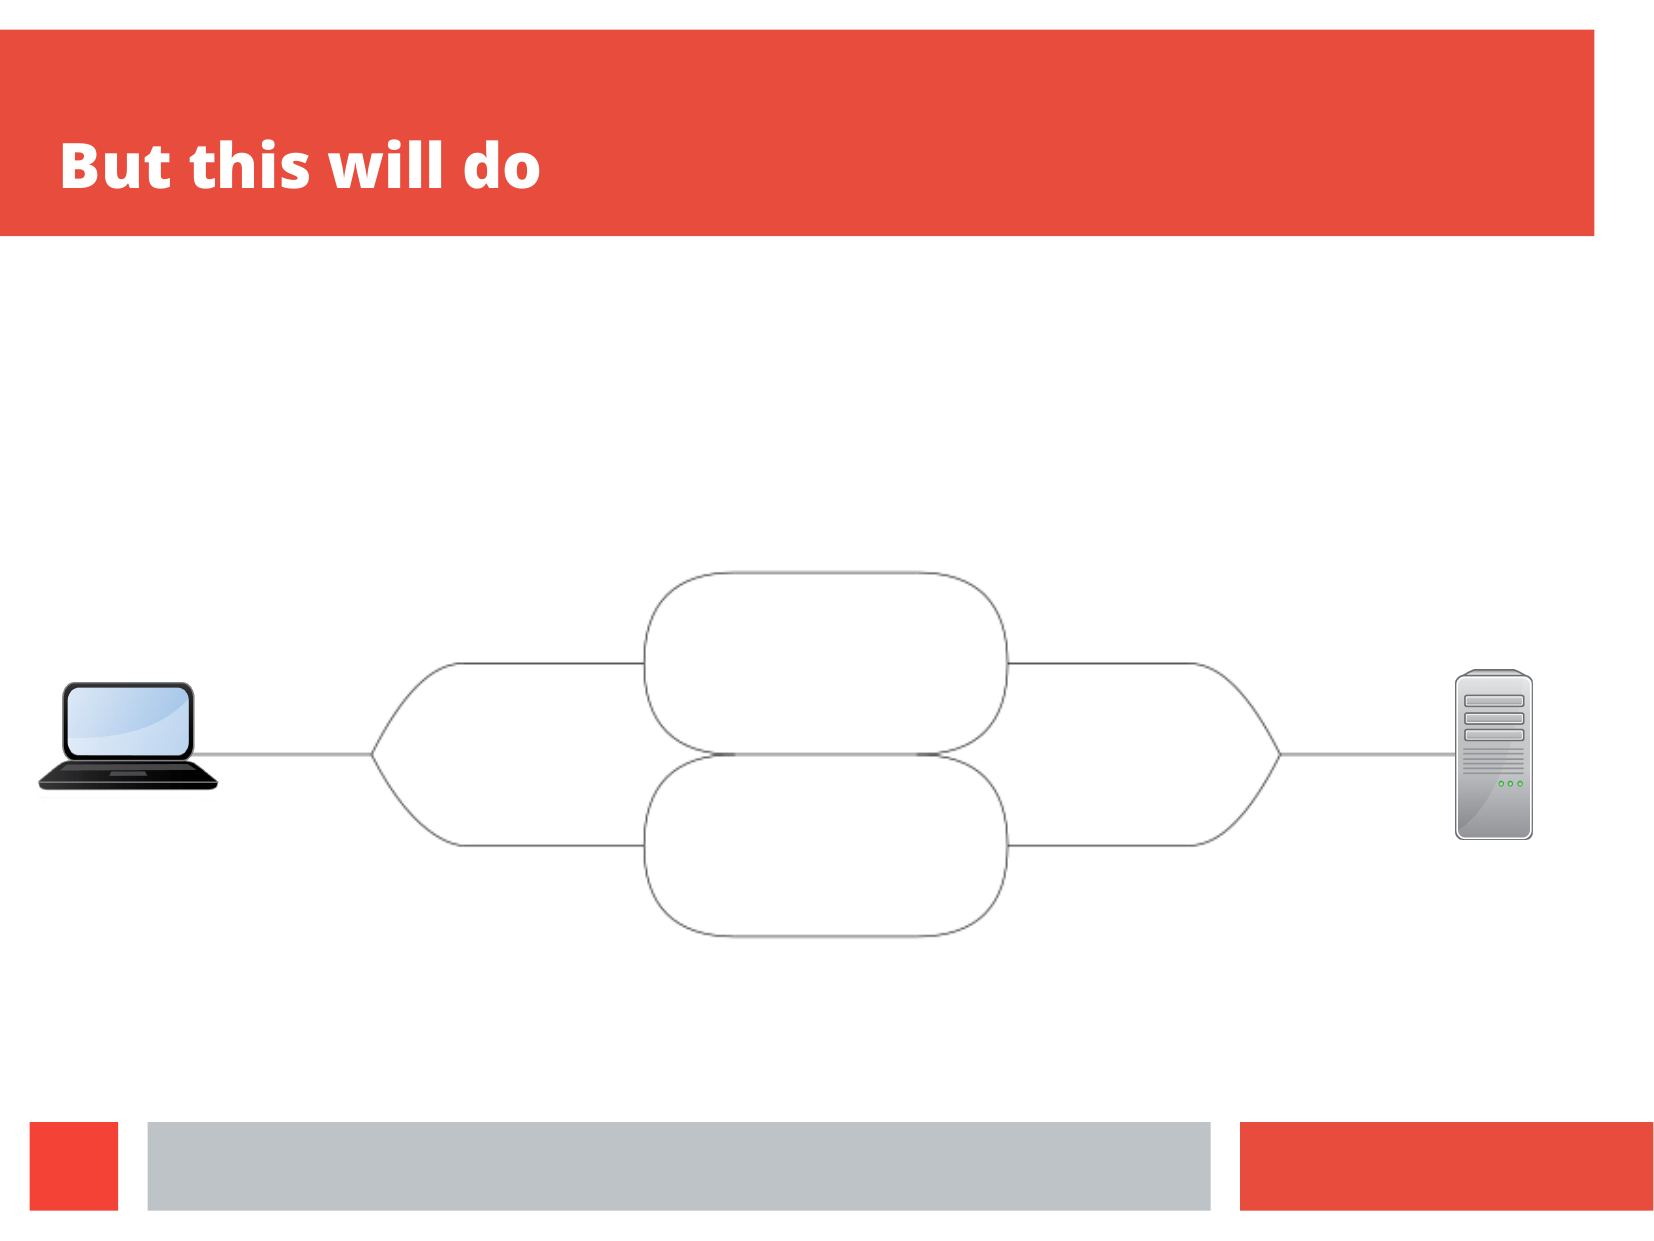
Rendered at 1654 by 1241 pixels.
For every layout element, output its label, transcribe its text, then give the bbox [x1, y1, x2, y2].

title But this will do [59, 59, 1595, 207]
picture [30, 430, 1565, 988]
